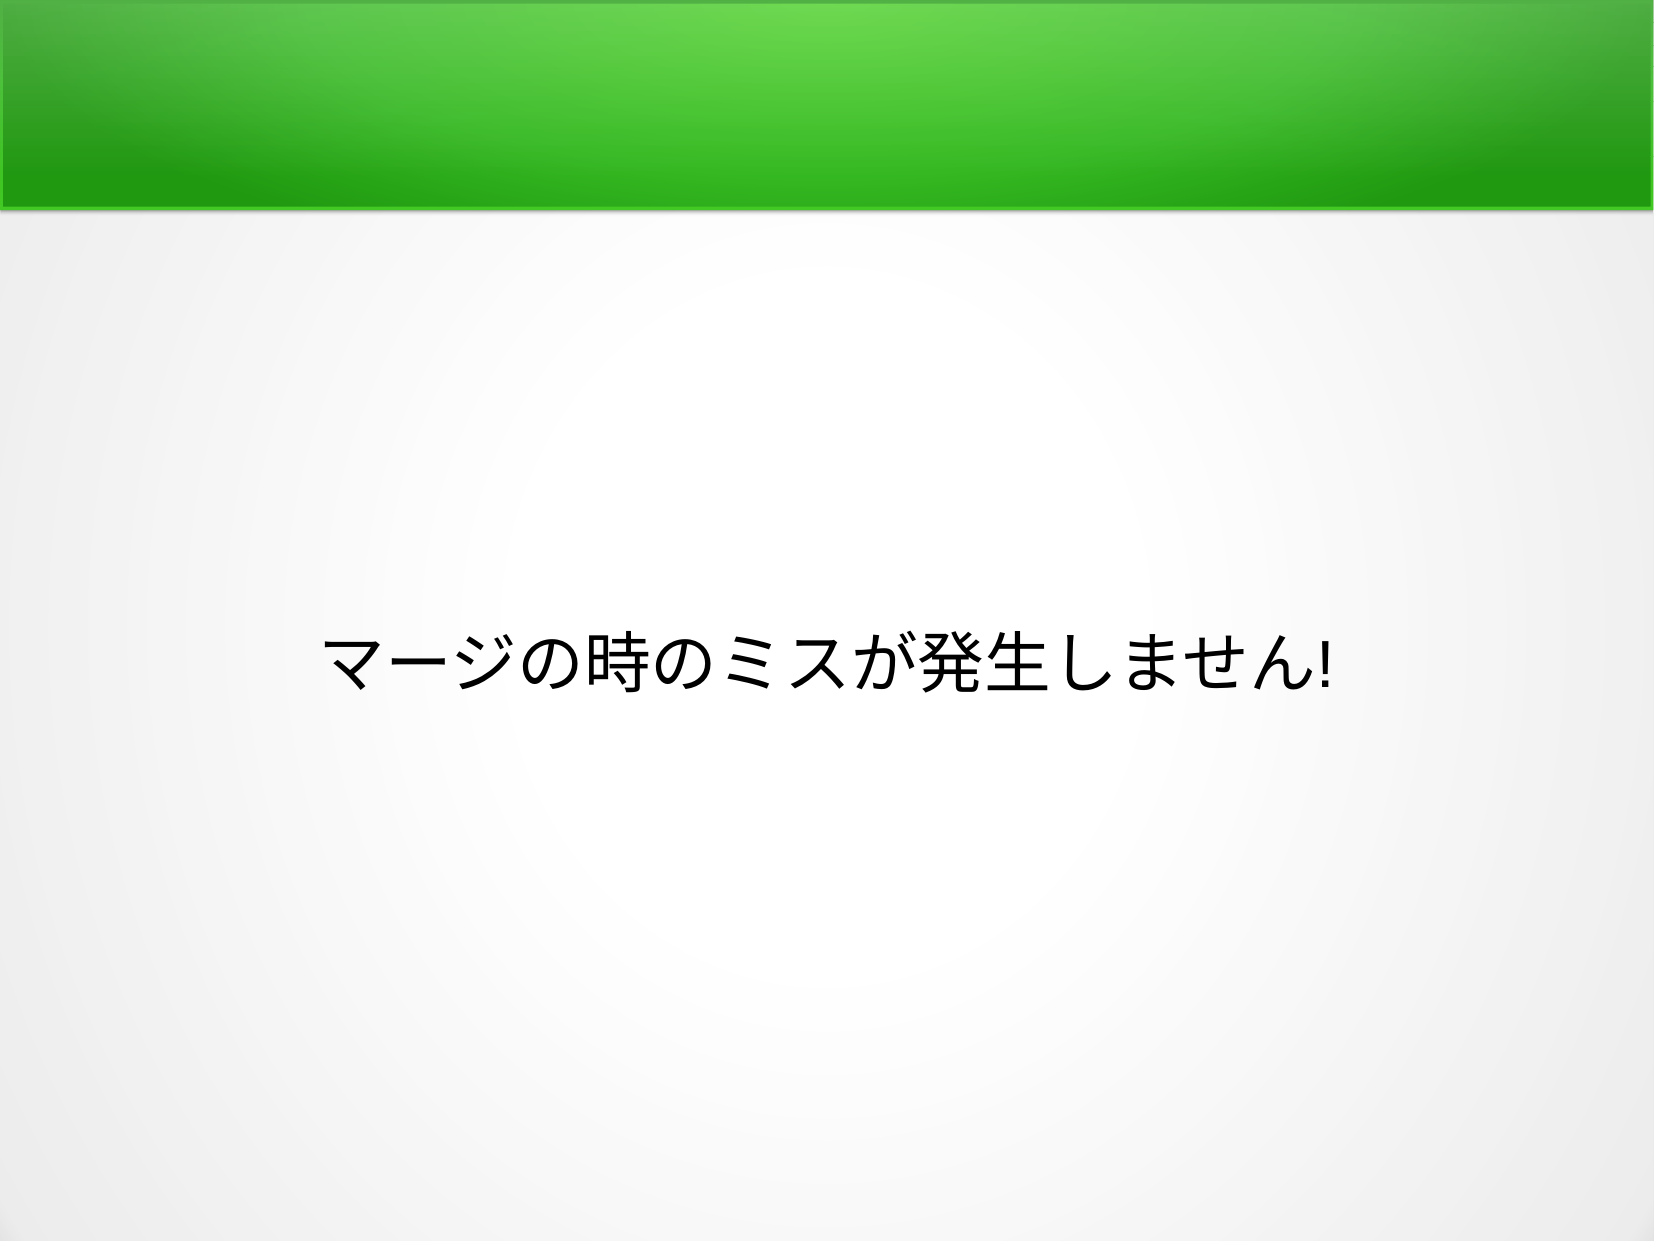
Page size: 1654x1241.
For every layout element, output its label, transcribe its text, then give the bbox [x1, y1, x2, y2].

subtitle マージの時のミスが発生しません! [82, 299, 1571, 1019]
